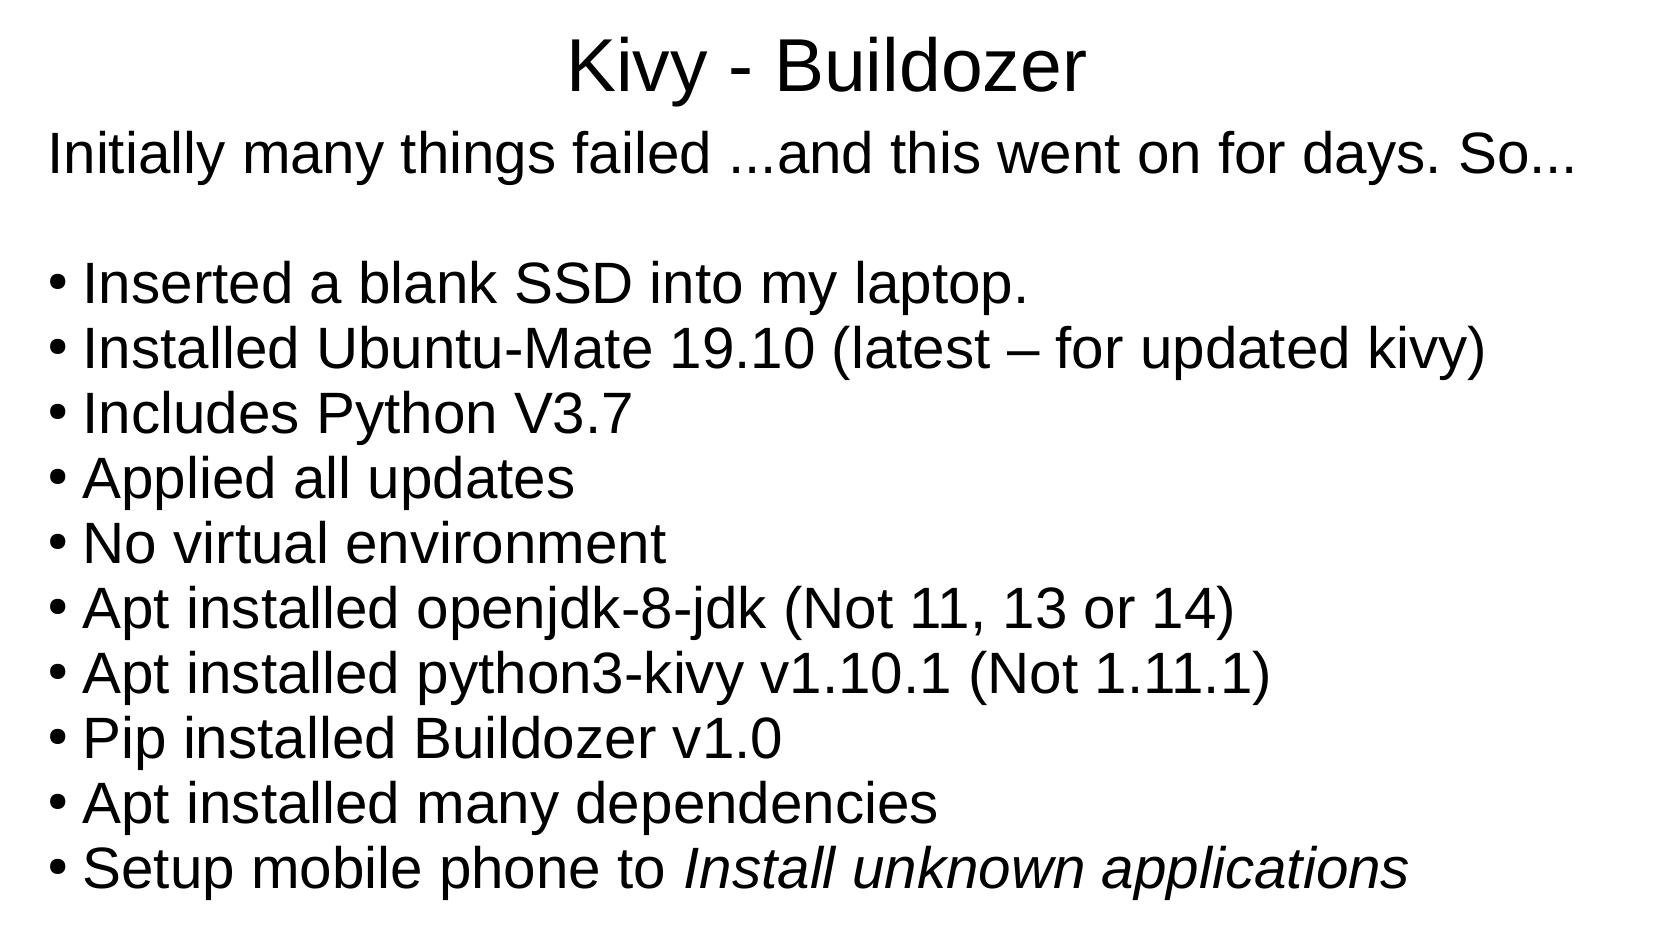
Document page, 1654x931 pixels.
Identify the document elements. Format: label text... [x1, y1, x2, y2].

subtitle Initially many things failed ...and this went on for days. So... Inserted a blank SSD into my laptop. Installed Ubuntu-Mate 19.10 (latest – for updated kivy) Includes Python V3.7 Applied all updates No virtual environment Apt installed openjdk-8-jdk (Not 11, 13 or 14) Apt installed python3-kivy v1.10.1 (Not 1.11.1) Pip installed Buildozer v1.0 Apt installed many dependencies Setup mobile phone to Install unknown applications [47, 120, 1595, 901]
title Kivy - Buildozer [82, 11, 1571, 119]
